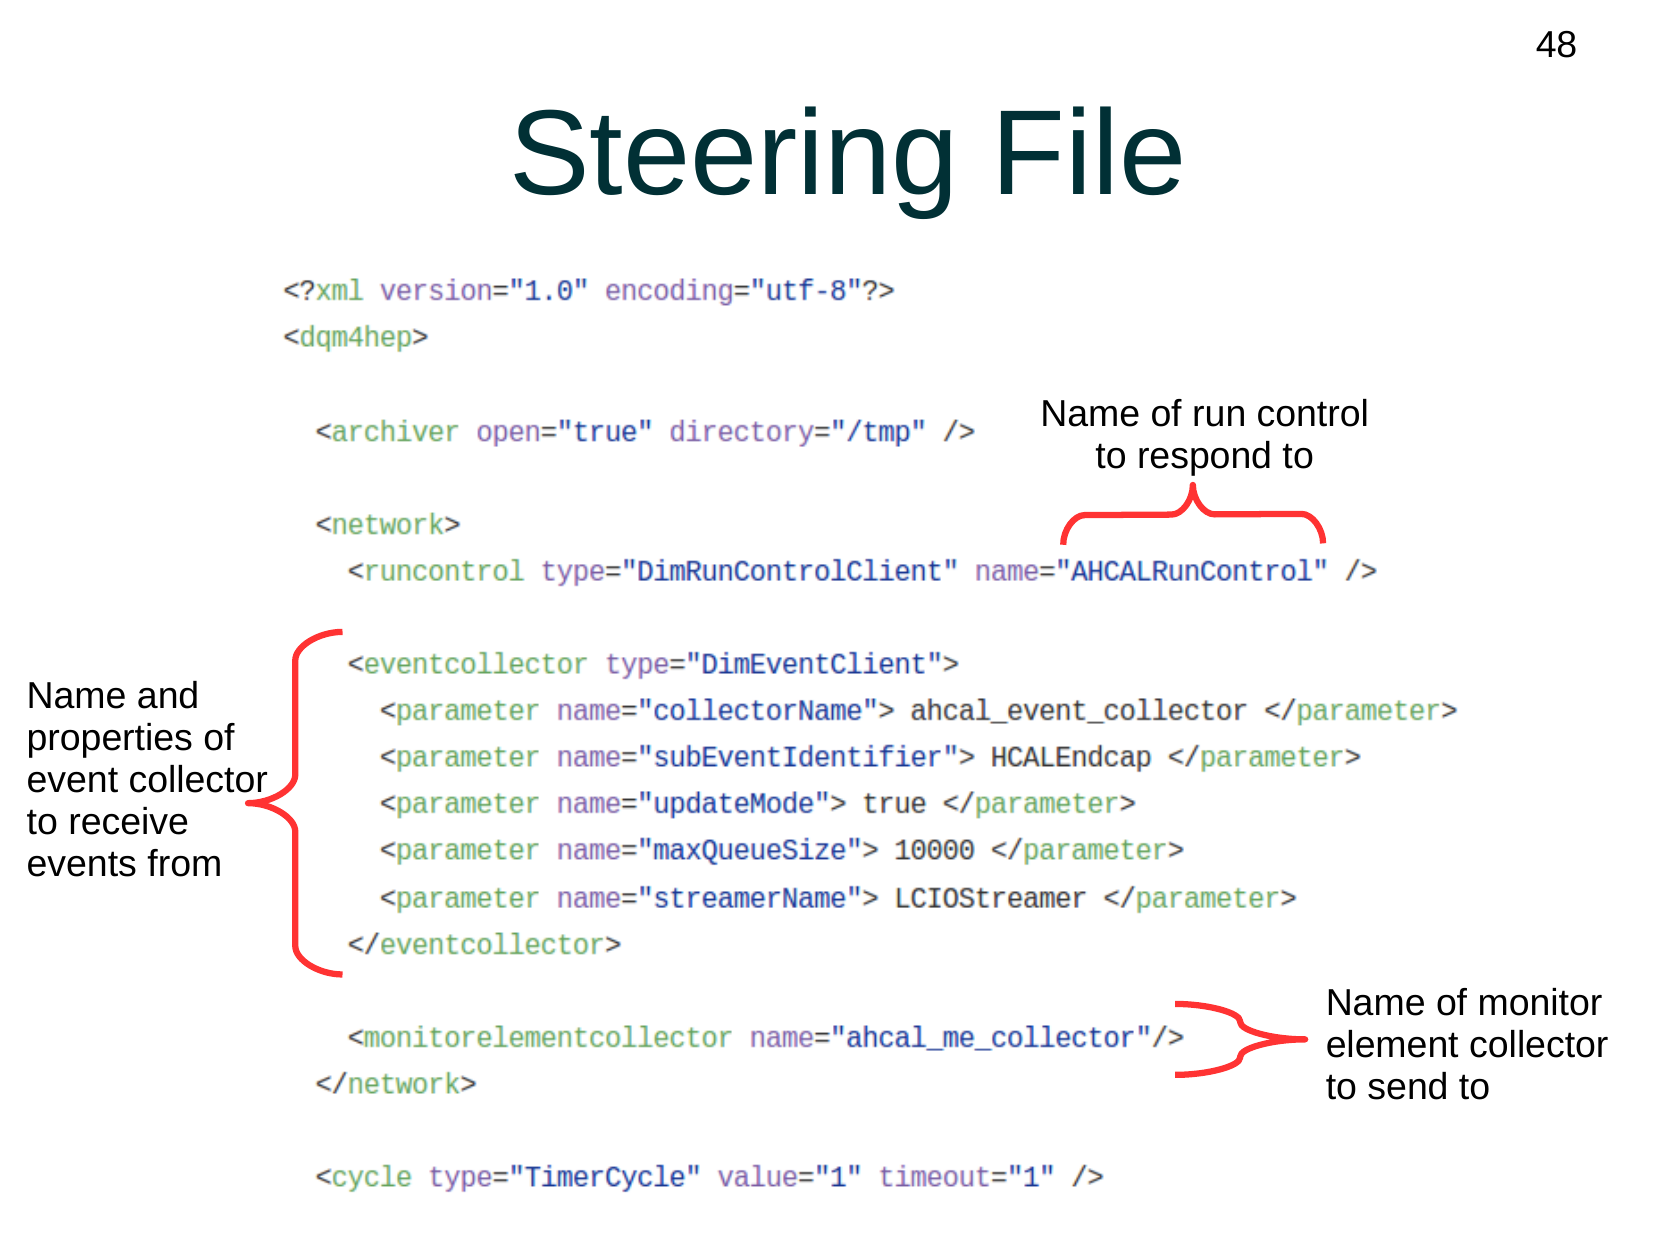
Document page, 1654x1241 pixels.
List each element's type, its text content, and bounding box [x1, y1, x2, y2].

text_box Name and properties of event collector to receive events from [11, 667, 308, 963]
text_box Name of monitor element collector to send to [1311, 974, 1630, 1116]
text_box <number> [1521, 16, 1654, 84]
text_box Name of run control to respond to [1015, 385, 1394, 485]
title Steering File [82, 49, 1571, 257]
picture [271, 270, 1477, 1241]
